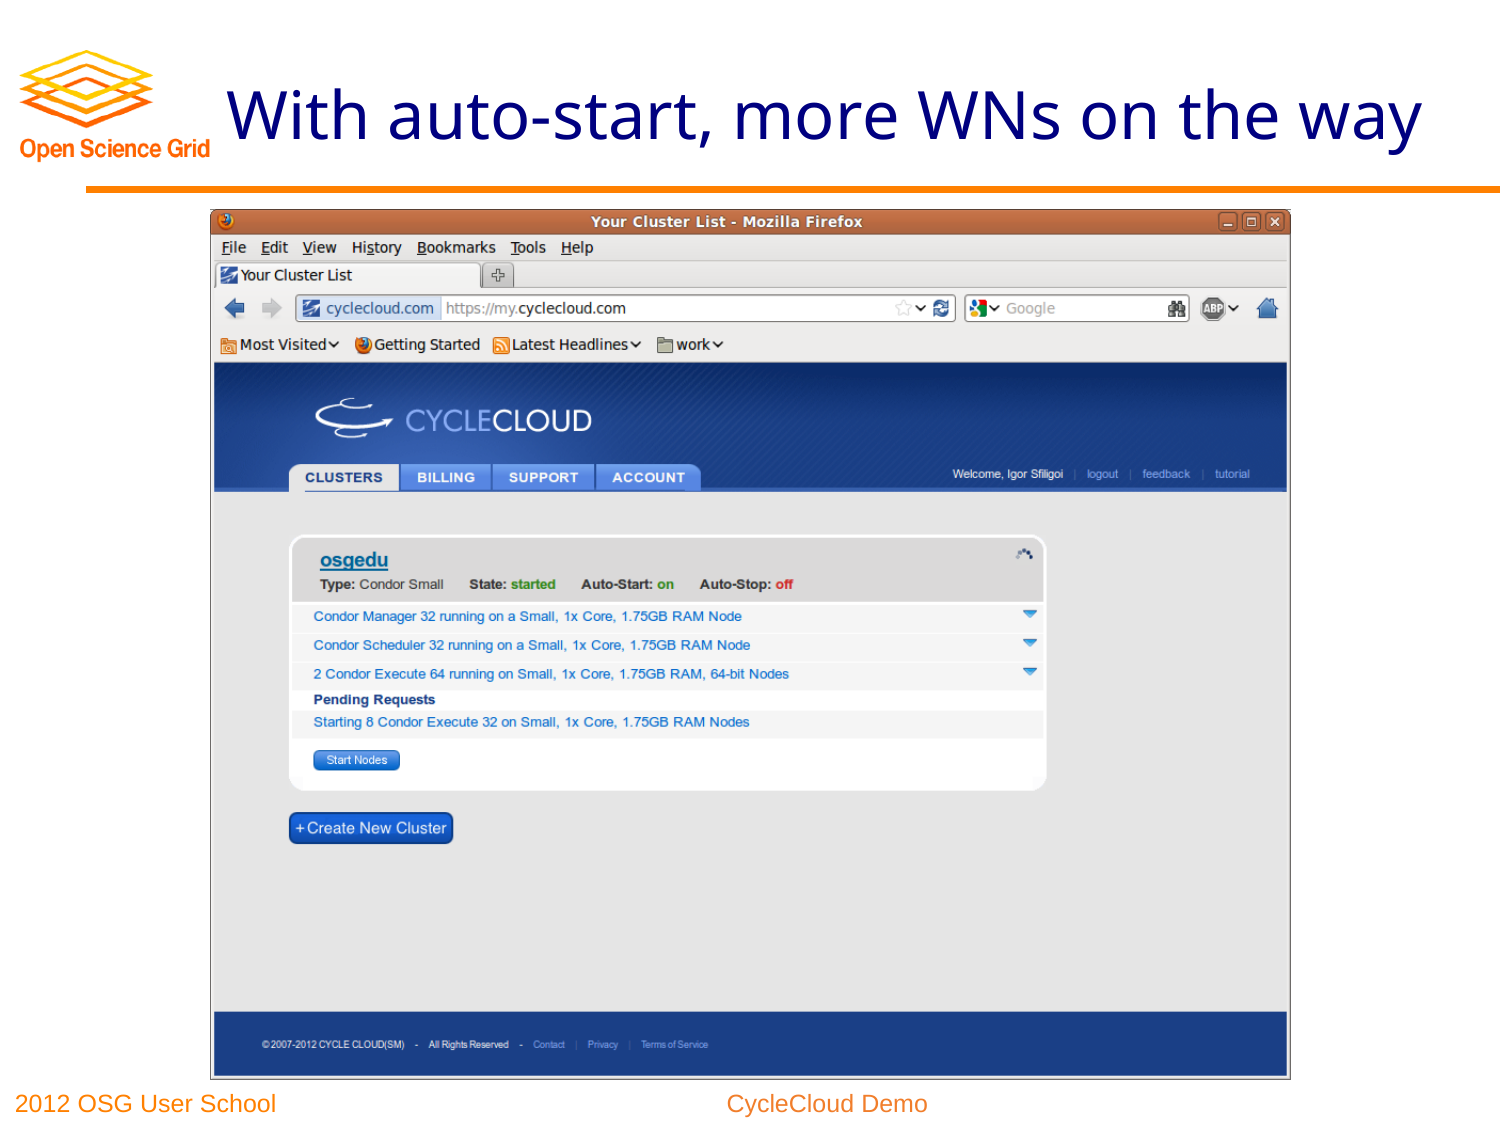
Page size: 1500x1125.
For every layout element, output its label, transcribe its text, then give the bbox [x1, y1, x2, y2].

picture [210, 209, 1291, 1081]
picture [0, 27, 163, 179]
title With auto-start, more WNs on the way [163, 18, 1487, 207]
